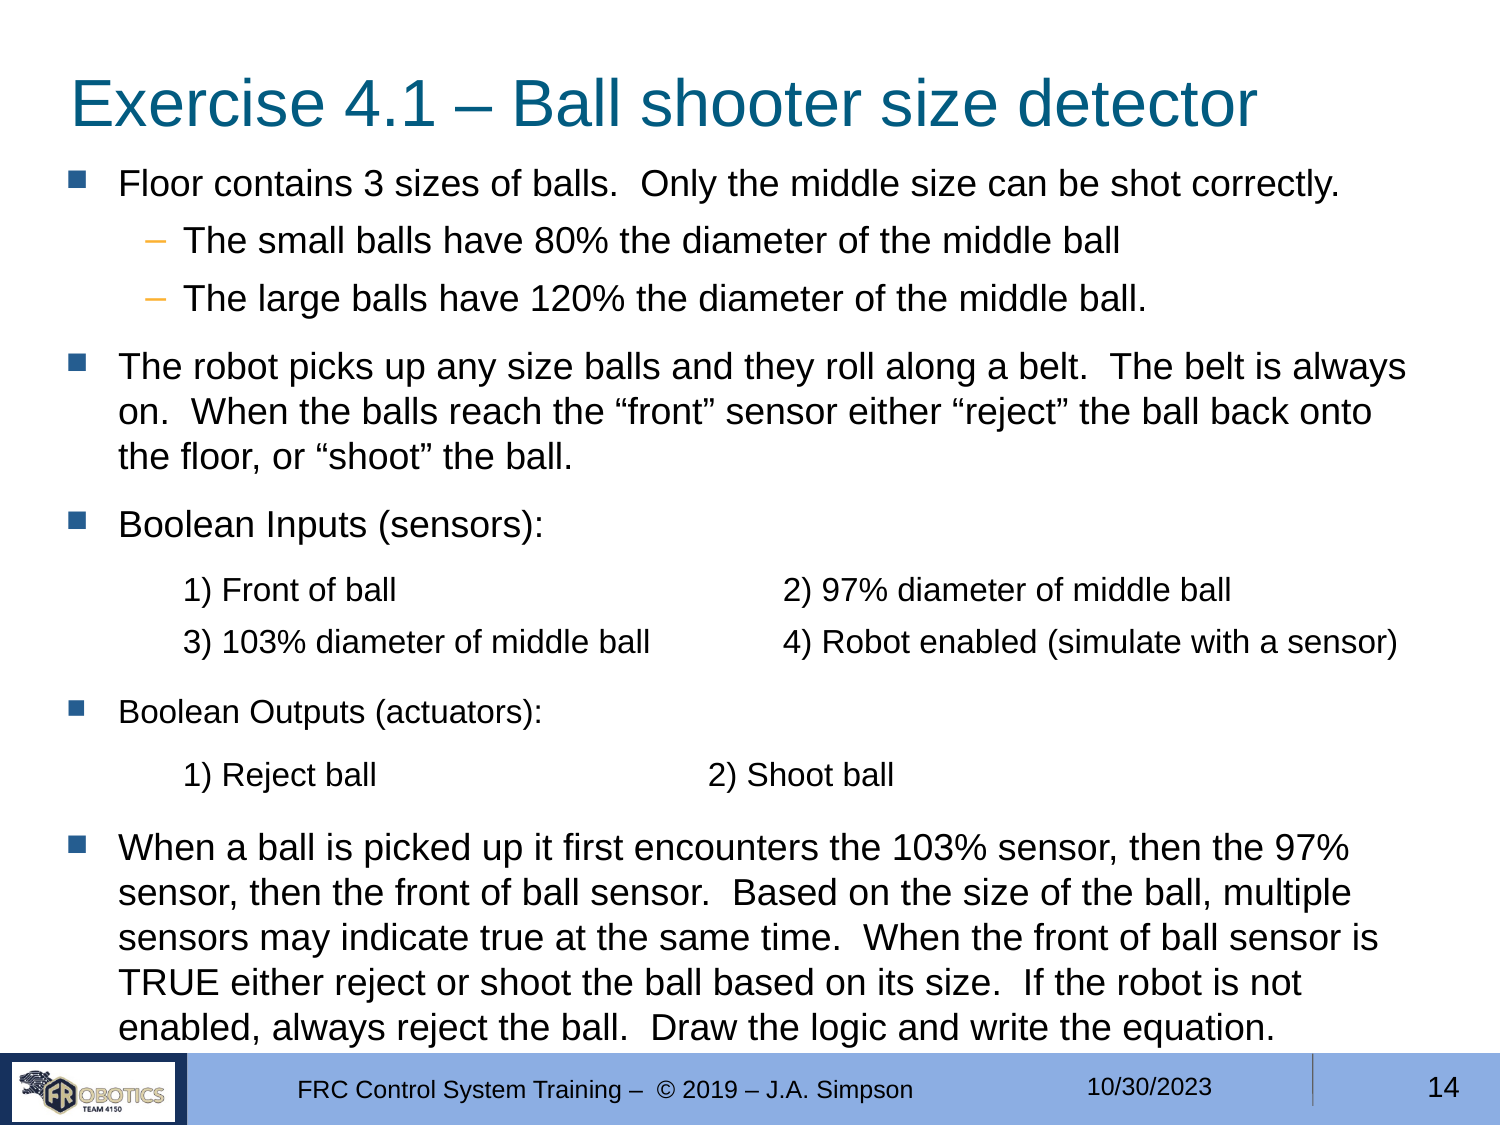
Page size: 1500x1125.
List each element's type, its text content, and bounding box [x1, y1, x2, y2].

footer FRC Control System Training – © 2019 – J.A. Simpson [225, 1074, 988, 1103]
slide_number <number> [1337, 1072, 1475, 1100]
list Floor contains 3 sizes of balls. Only the middle size can be shot correctly. The small balls have 80% the diameter of the middle ball The large balls have 120% the diameter of the middle ball. The robot picks up any size balls and they roll along a belt. The belt is always on. When the balls reach the “front” sensor either “reject” the ball back onto the floor, or “shoot” the ball. Boolean Inputs (sensors): 1) Front of ball 2) 97% diameter of middle ball 3) 103% diameter of middle ball 4) Robot enabled (simulate with a sensor) Boolean Outputs (actuators): 1) Reject ball 2) Shoot ball When a ball is picked up it first encounters the 103% sensor, then the 97% sensor, then the front of ball sensor. Based on the size of the ball, multiple sensors may indicate true at the same time. When the front of ball sensor is TRUE either reject or shoot the ball based on its size. If the robot is not enabled, always reject the ball. Draw the logic and write the equation. [55, 151, 1441, 1002]
slide_number 10/30/2023 [1012, 1071, 1288, 1100]
picture [12, 1062, 175, 1122]
title Exercise 4.1 – Ball shooter size detector [55, 52, 1443, 148]
